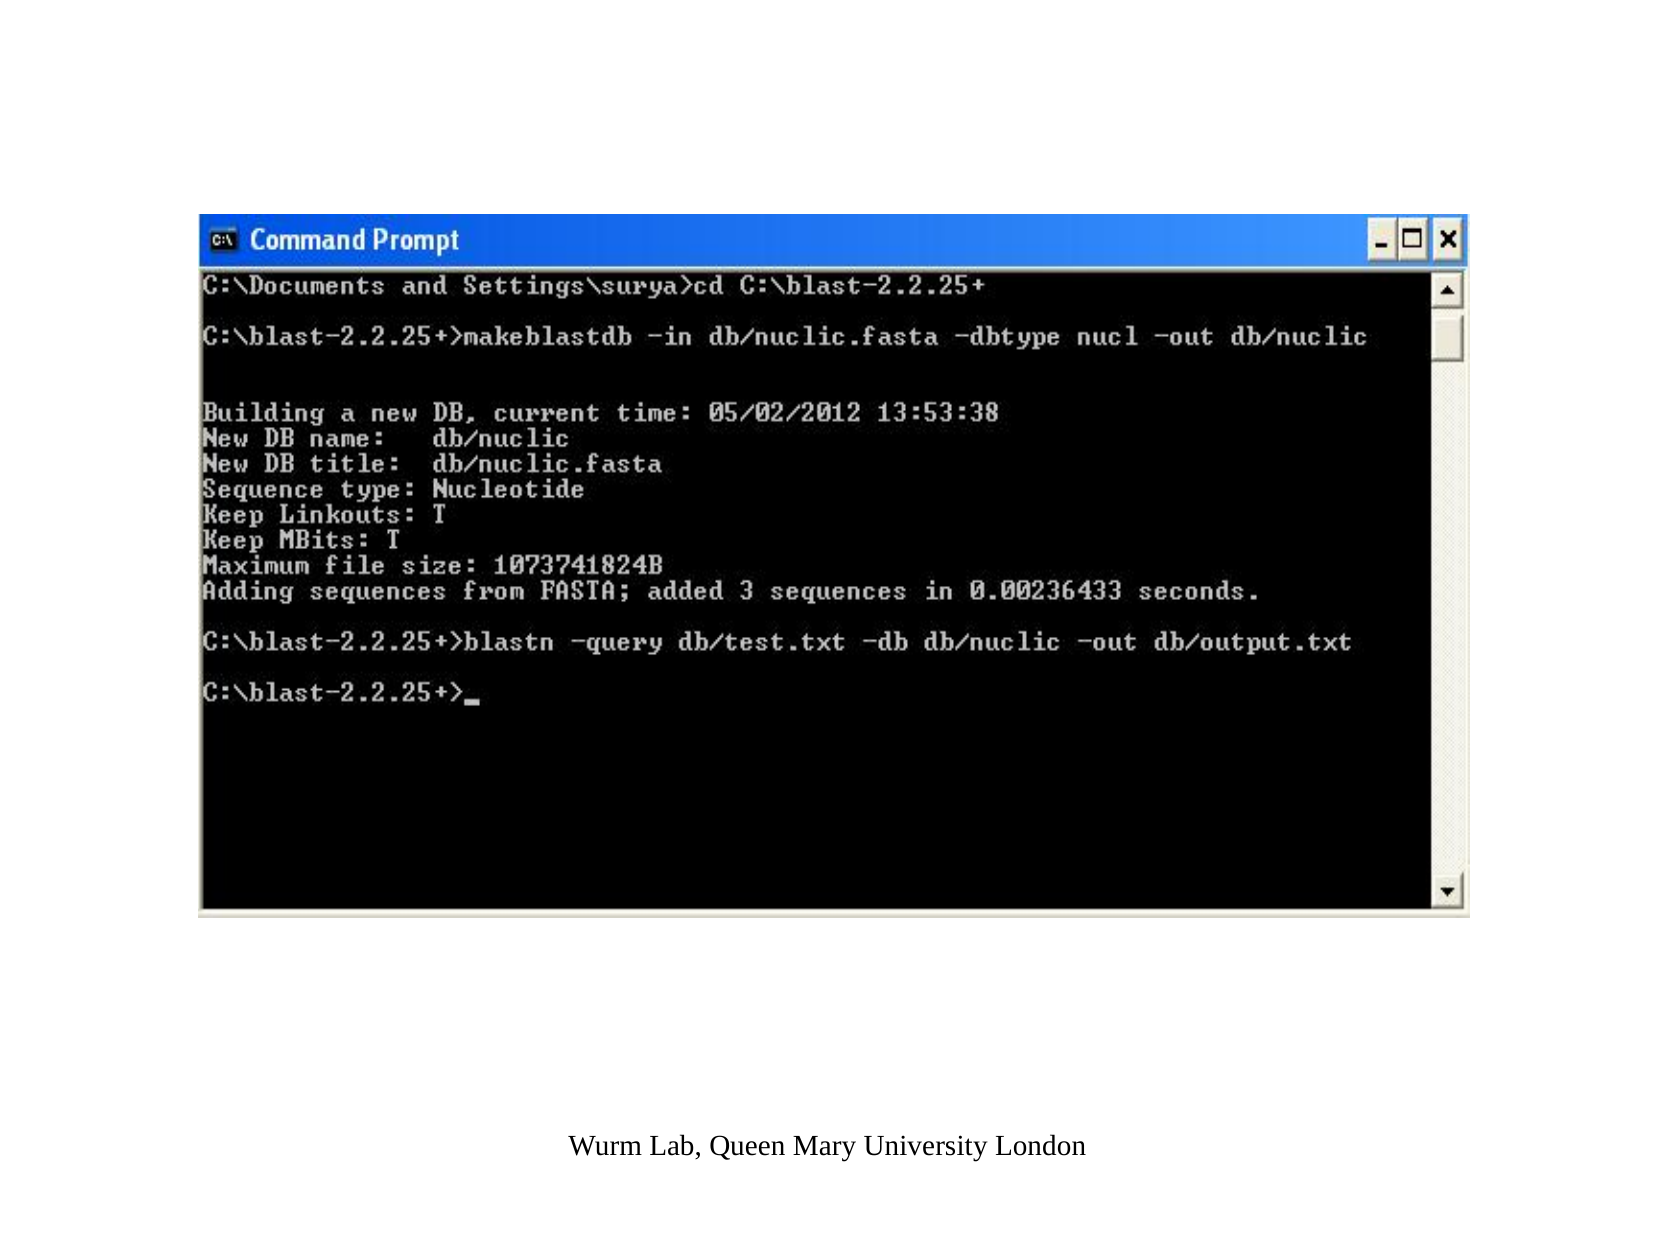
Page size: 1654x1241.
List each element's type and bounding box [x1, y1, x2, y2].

picture [198, 214, 1470, 918]
